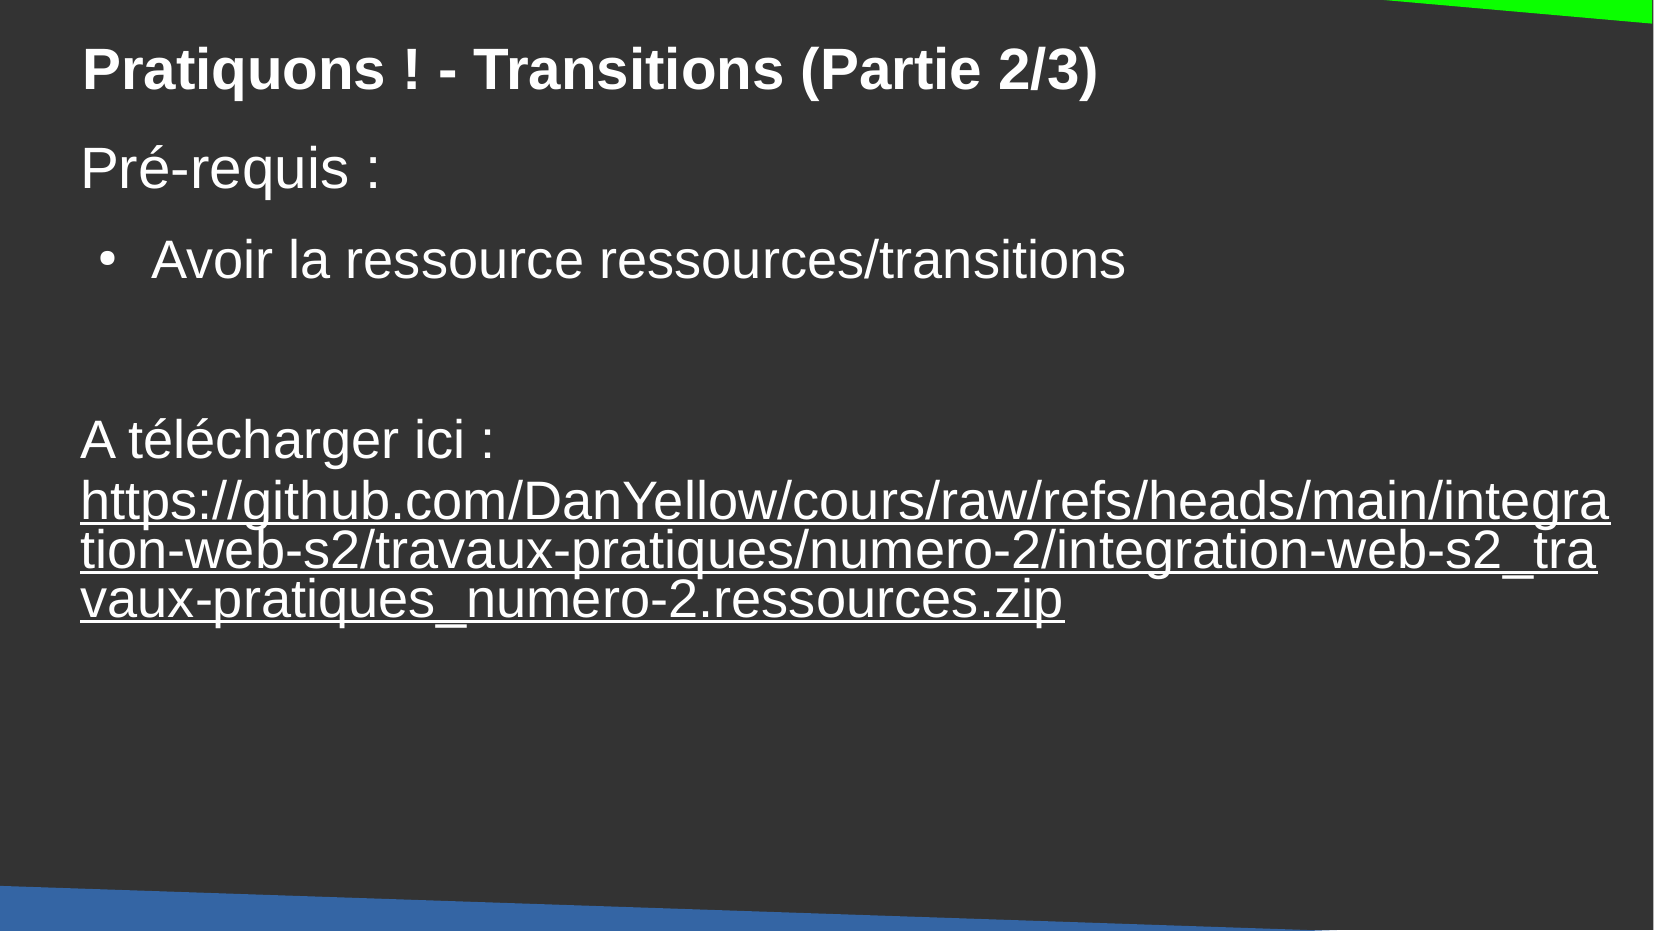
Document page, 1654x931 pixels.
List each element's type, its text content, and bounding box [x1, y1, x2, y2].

text_box [0, 885, 1337, 931]
text_box [1383, 0, 1653, 24]
title Pratiquons ! - Transitions (Partie 2/3) [82, 37, 1571, 114]
list Pré-requis : Avoir la ressource ressources/transitions A télécharger ici : https://github.com/DanYellow/cours/raw/refs/heads/main/integration-web-s2/travaux-pratiques/numero-2/integration-web-s2_travaux-pratiques_numero-2.ressources.zip [80, 135, 1620, 721]
